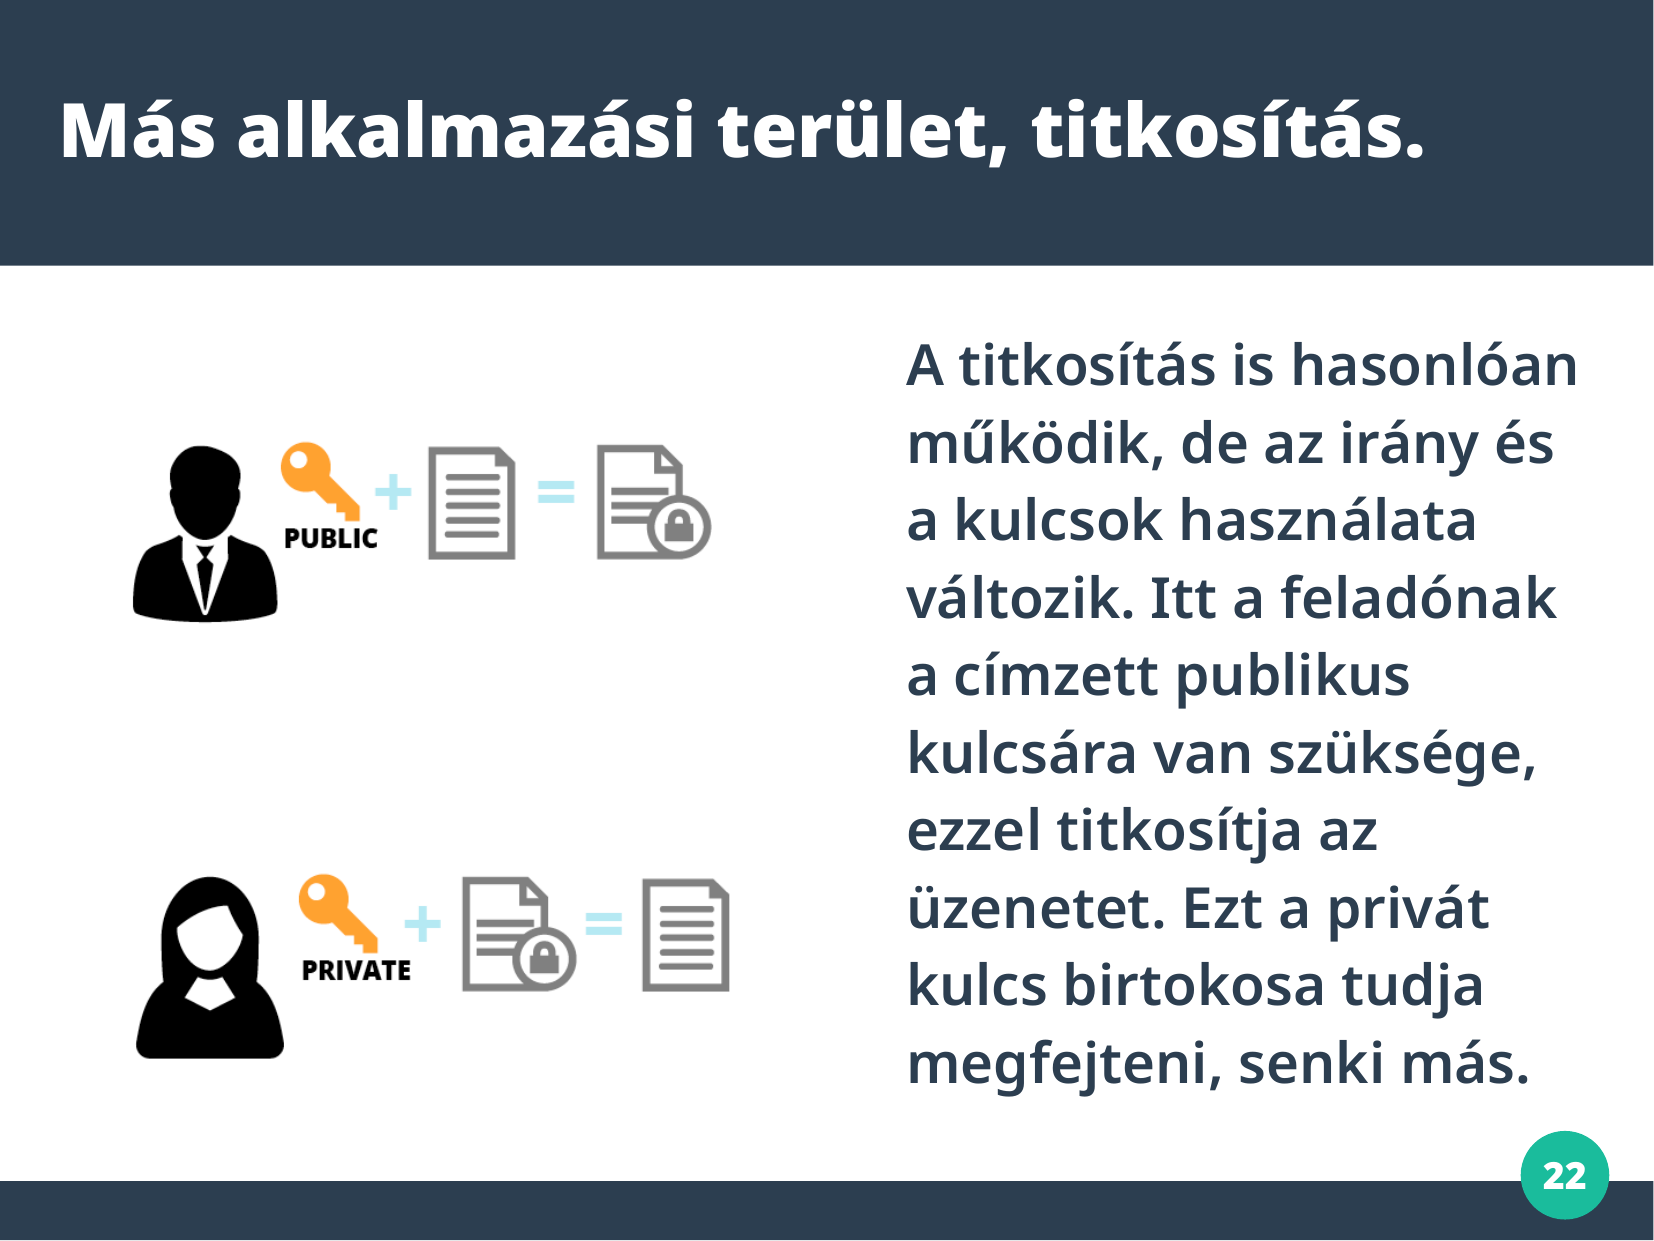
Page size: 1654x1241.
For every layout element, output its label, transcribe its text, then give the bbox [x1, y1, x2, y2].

picture [58, 377, 809, 666]
picture [59, 809, 809, 1098]
title Más alkalmazási terület, titkosítás. [59, 49, 1595, 207]
list A titkosítás is hasonlóan működik, de az irány és a kulcsok használata változik. Itt a feladónak a címzett publikus kulcsára van szüksége, ezzel titkosítja az üzenetet. Ezt a privát kulcs birtokosa tudja megfejteni, senki más. [845, 324, 1596, 1152]
